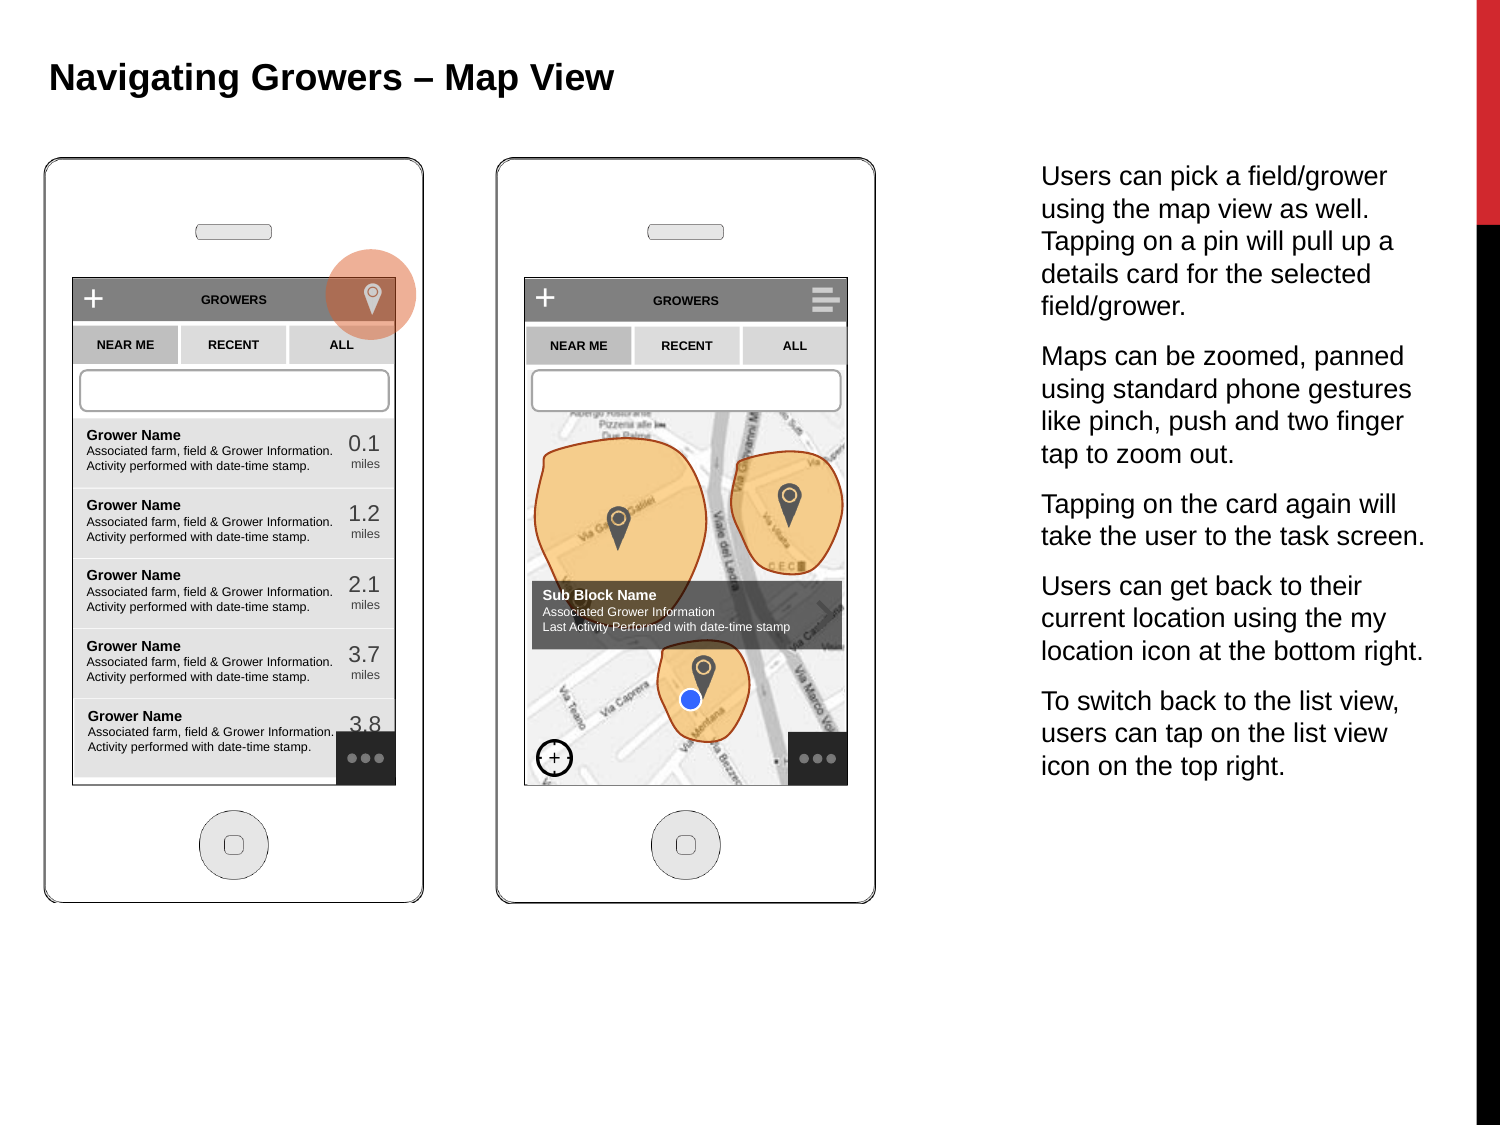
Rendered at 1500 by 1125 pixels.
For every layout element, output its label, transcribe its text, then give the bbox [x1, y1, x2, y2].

text_box [534, 438, 707, 580]
text_box GROWERS [572, 278, 847, 322]
text_box + [67, 266, 120, 327]
text_box Grower Name Associated farm, field & Grower Information. Activity performed with date-time stamp. [73, 699, 360, 762]
text_box [80, 370, 389, 412]
picture [495, 157, 876, 904]
text_box Grower Name Associated farm, field & Grower Information. Activity performed with date-time stamp. [71, 418, 359, 481]
text_box Users can pick a field/grower using the map view as well. Tapping on a pin will pull up a details card for the selected field/grower. Maps can be zoomed, panned using standard phone gestures like pinch, push and two finger tap to zoom out. Tapping on the card again will take the user to the task screen. Users can get back to their current location using the my location icon at the bottom right. To switch back to the list view, users can tap on the list view icon on the top right. [1030, 153, 1448, 1097]
text_box + [519, 265, 572, 326]
text_box 2.1 miles [320, 561, 395, 620]
text_box [73, 690, 396, 702]
text_box NEAR ME [526, 326, 632, 365]
text_box GROWERS [120, 278, 334, 322]
text_box [74, 731, 396, 785]
text_box RECENT [181, 325, 287, 364]
text_box 1.2 miles [320, 491, 395, 549]
text_box Grower Name Associated farm, field & Grower Information. Activity performed with date-time stamp. [71, 558, 359, 622]
text_box [657, 650, 750, 742]
text_box Grower Name Associated farm, field & Grower Information. Activity performed with date-time stamp. [71, 488, 359, 551]
text_box [325, 249, 417, 340]
picture [43, 156, 424, 903]
text_box [73, 549, 395, 561]
text_box 0.1 miles [320, 421, 395, 479]
text_box [731, 451, 843, 575]
text_box Sub Block Name Associated Grower Information Last Activity Performed with date-time stamp [532, 580, 842, 650]
text_box Grower Name Associated farm, field & Grower Information. Activity performed with date-time stamp. [71, 629, 359, 692]
text_box Navigating Growers – Map View [38, 47, 626, 104]
text_box ALL [742, 326, 848, 365]
text_box 3.8 miles [320, 702, 397, 760]
text_box [531, 370, 841, 412]
text_box [788, 731, 848, 786]
text_box RECENT [634, 326, 740, 365]
text_box NEAR ME [73, 325, 178, 364]
text_box [73, 620, 395, 632]
text_box ALL [289, 325, 395, 364]
text_box [73, 479, 395, 491]
text_box 3.7 miles [320, 632, 395, 690]
